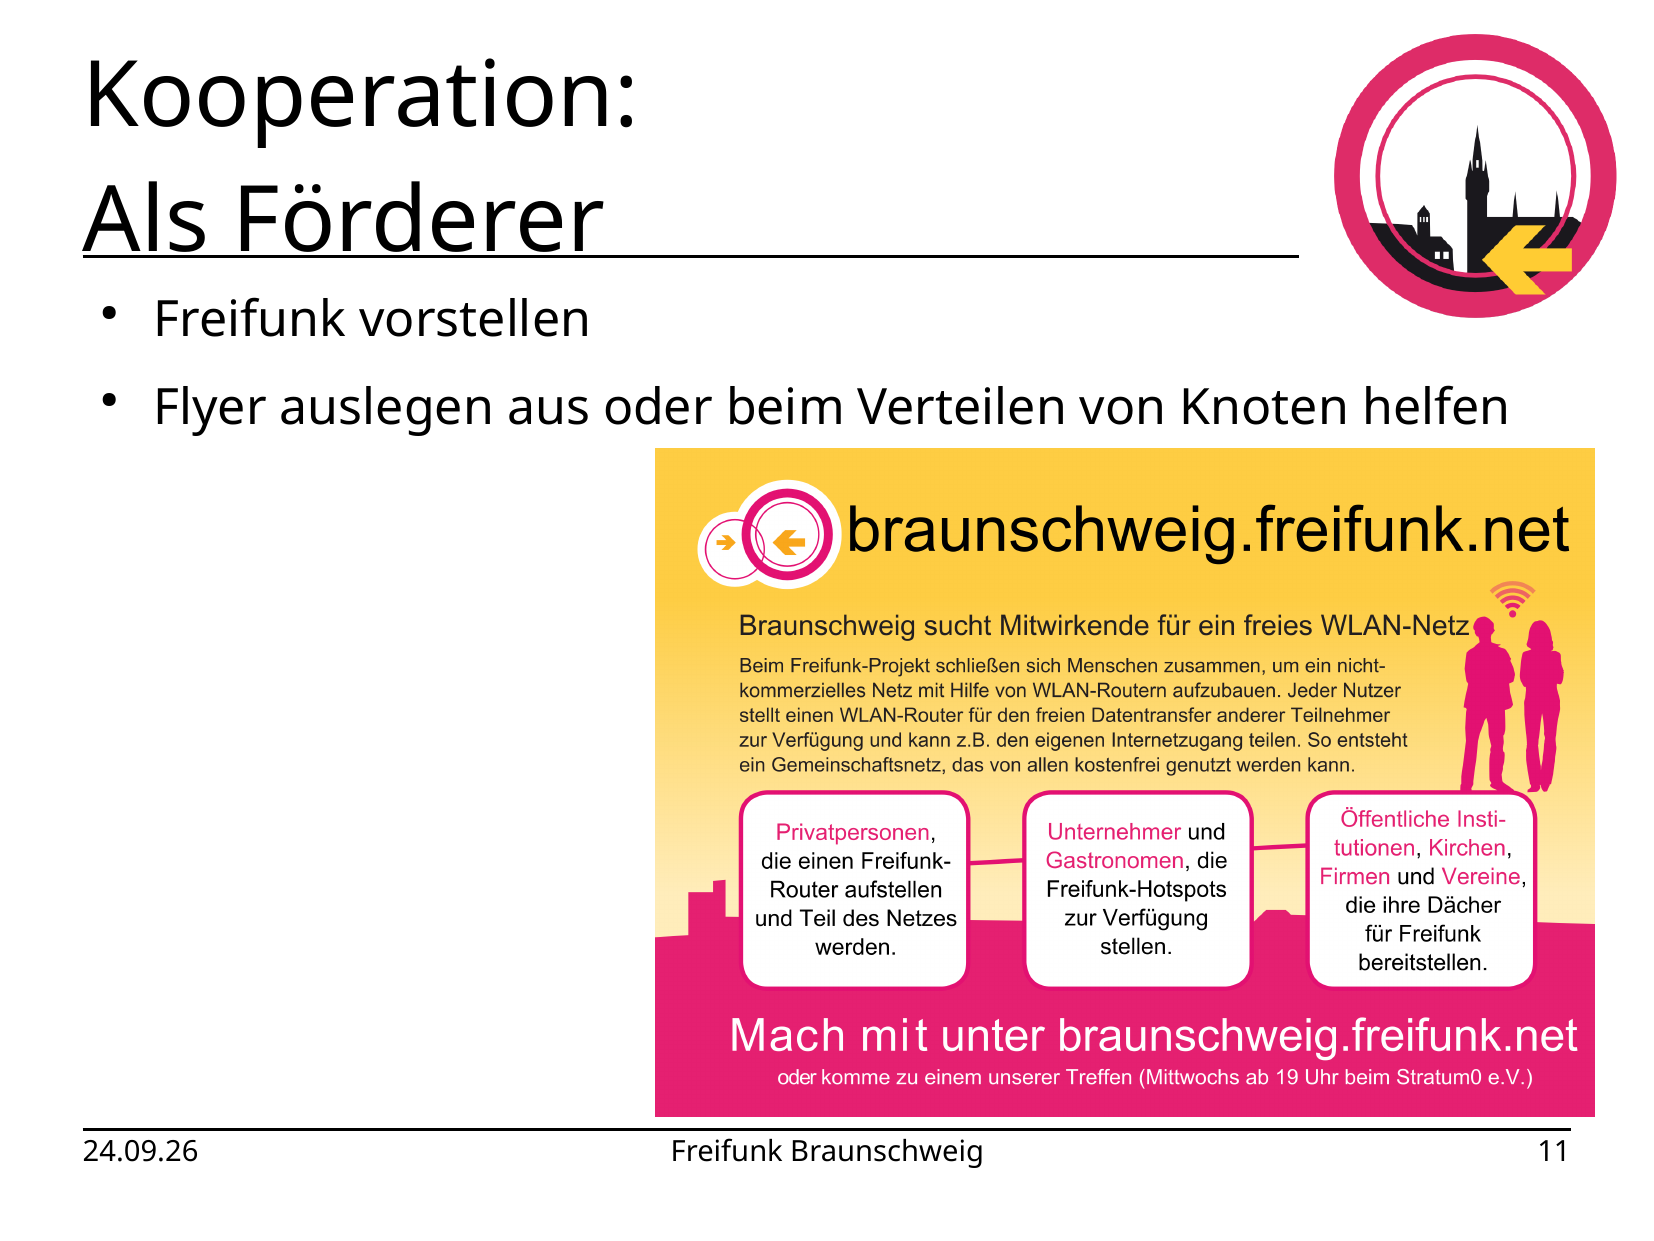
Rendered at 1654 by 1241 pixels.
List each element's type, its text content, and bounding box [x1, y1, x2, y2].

picture [1331, 32, 1619, 319]
title Kooperation: Als Förderer [82, 45, 1300, 261]
list Freifunk vorstellen Flyer auslegen aus oder beim Verteilen von Knoten helfen [82, 290, 1538, 1010]
picture [655, 448, 1595, 1117]
